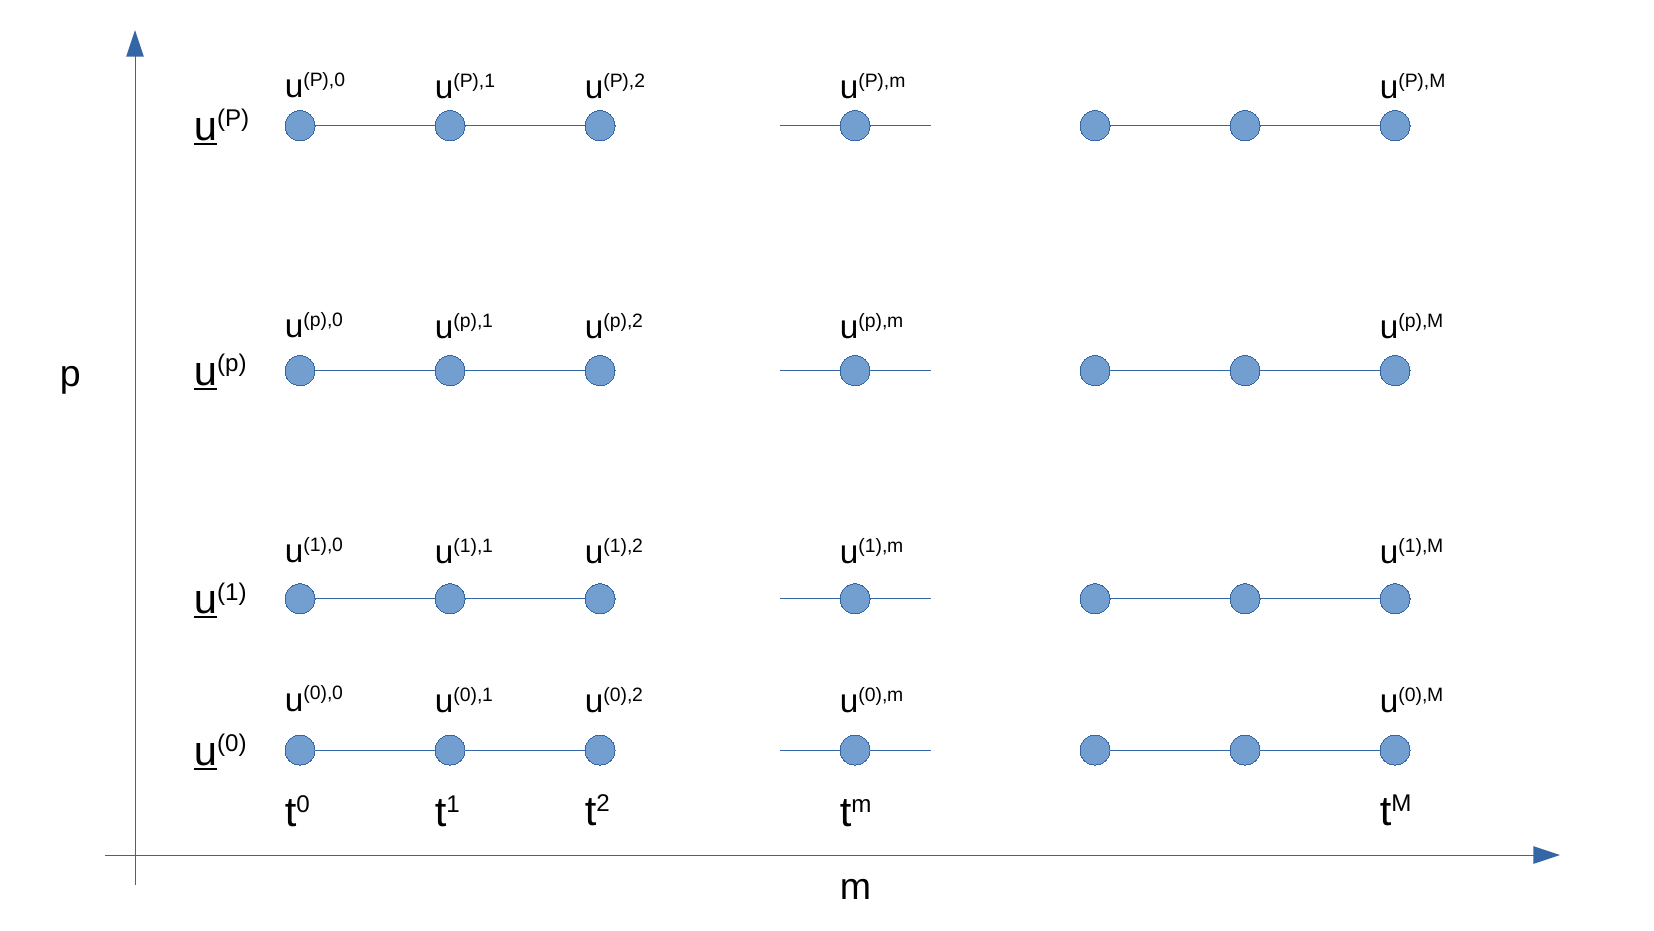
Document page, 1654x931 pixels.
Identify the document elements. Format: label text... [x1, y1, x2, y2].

text_box u(P),2 [570, 61, 691, 122]
text_box t2 [570, 780, 646, 842]
text_box [435, 736, 466, 766]
text_box [840, 736, 871, 766]
text_box [300, 735, 316, 766]
text_box u(1),1 [420, 526, 541, 587]
text_box u(P) [179, 95, 300, 157]
text_box [1080, 110, 1111, 141]
text_box tm [825, 781, 901, 843]
text_box [1230, 110, 1261, 141]
text_box u(p),0 [270, 300, 391, 361]
text_box [1380, 122, 1411, 141]
text_box u(1),2 [570, 526, 691, 587]
text_box [840, 122, 871, 141]
text_box [1080, 583, 1111, 614]
text_box [300, 586, 316, 614]
text_box [435, 587, 466, 614]
text_box [1380, 587, 1411, 614]
text_box [1080, 355, 1111, 386]
text_box [585, 122, 616, 141]
text_box [435, 362, 466, 386]
text_box u(0),m [825, 675, 946, 736]
text_box u(p),1 [420, 301, 541, 362]
text_box [585, 362, 616, 386]
text_box u(0),2 [570, 675, 691, 736]
text_box [1230, 355, 1261, 386]
text_box u(P),0 [270, 60, 391, 121]
text_box [840, 587, 871, 614]
text_box u(p),2 [570, 301, 691, 362]
text_box u(0),M [1365, 675, 1486, 736]
text_box u(P),M [1365, 61, 1486, 122]
text_box [840, 362, 871, 386]
text_box p [45, 345, 106, 402]
text_box [1080, 735, 1111, 766]
text_box [435, 122, 466, 141]
text_box tM [1365, 780, 1441, 842]
text_box u(p),M [1365, 301, 1486, 362]
text_box [585, 587, 616, 614]
text_box u(1),m [825, 526, 946, 587]
text_box t0 [270, 781, 346, 843]
text_box [1230, 583, 1261, 614]
text_box [1230, 735, 1261, 766]
text_box t1 [420, 781, 496, 843]
text_box u(1),M [1365, 526, 1486, 587]
text_box u(0),0 [270, 673, 391, 734]
text_box [300, 361, 316, 386]
text_box [1380, 362, 1411, 386]
text_box u(1) [179, 568, 300, 631]
text_box [585, 736, 616, 766]
text_box u(p) [179, 340, 300, 402]
text_box u(P),m [825, 61, 946, 122]
text_box [1380, 736, 1411, 766]
text_box u(1),0 [270, 525, 391, 586]
text_box m [825, 858, 886, 916]
text_box u(0),1 [420, 675, 541, 736]
text_box u(P),1 [420, 61, 541, 122]
text_box u(p),m [825, 301, 946, 362]
text_box [300, 121, 316, 141]
text_box u(0) [179, 720, 300, 782]
